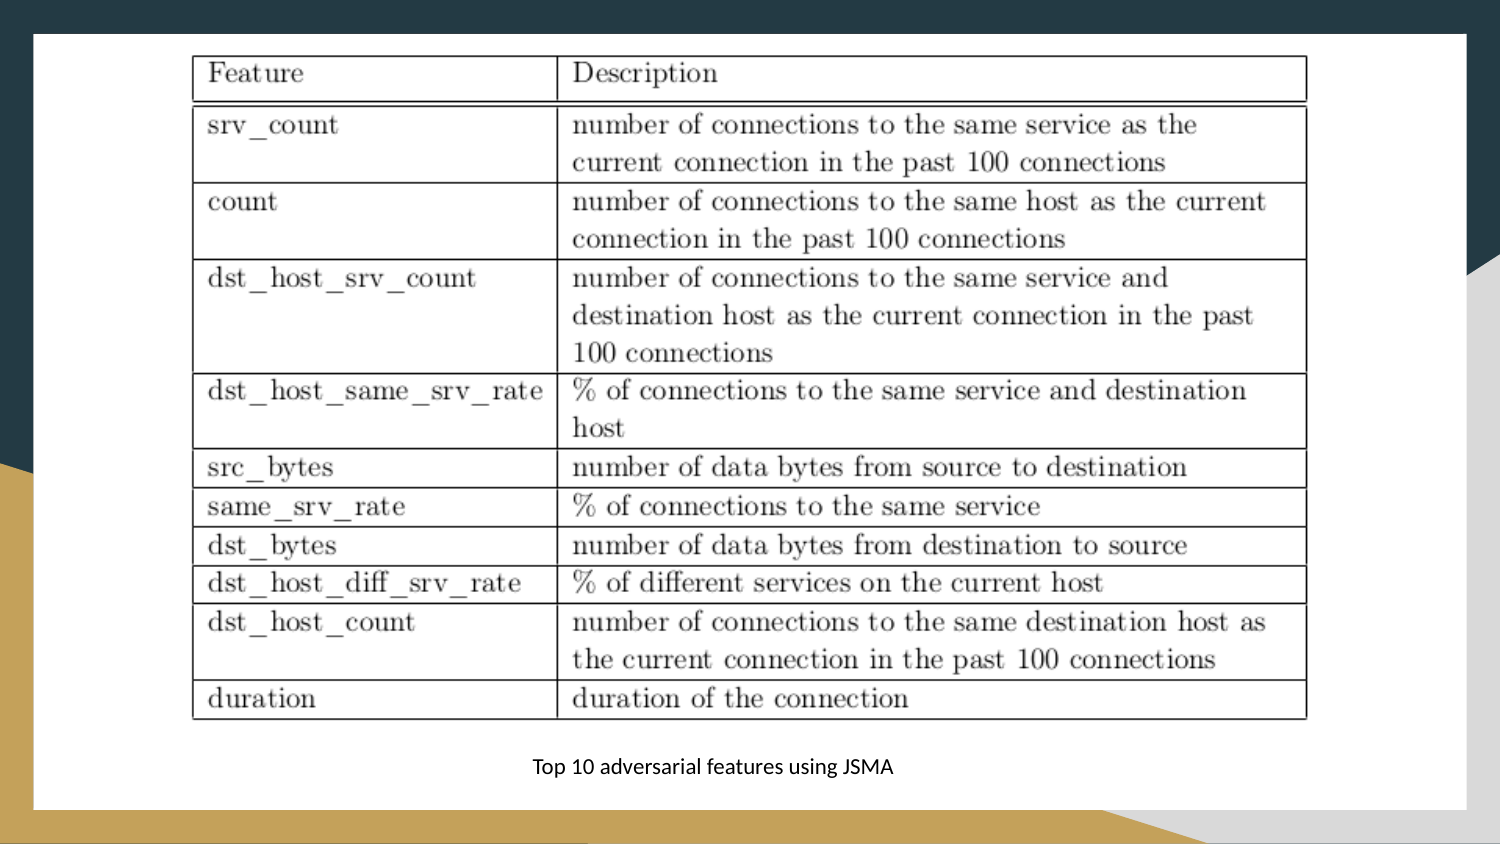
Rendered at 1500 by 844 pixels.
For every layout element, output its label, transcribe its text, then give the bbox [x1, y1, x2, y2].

picture [183, 51, 1317, 729]
text_box Top 10 adversarial features using JSMA [365, 736, 1062, 768]
